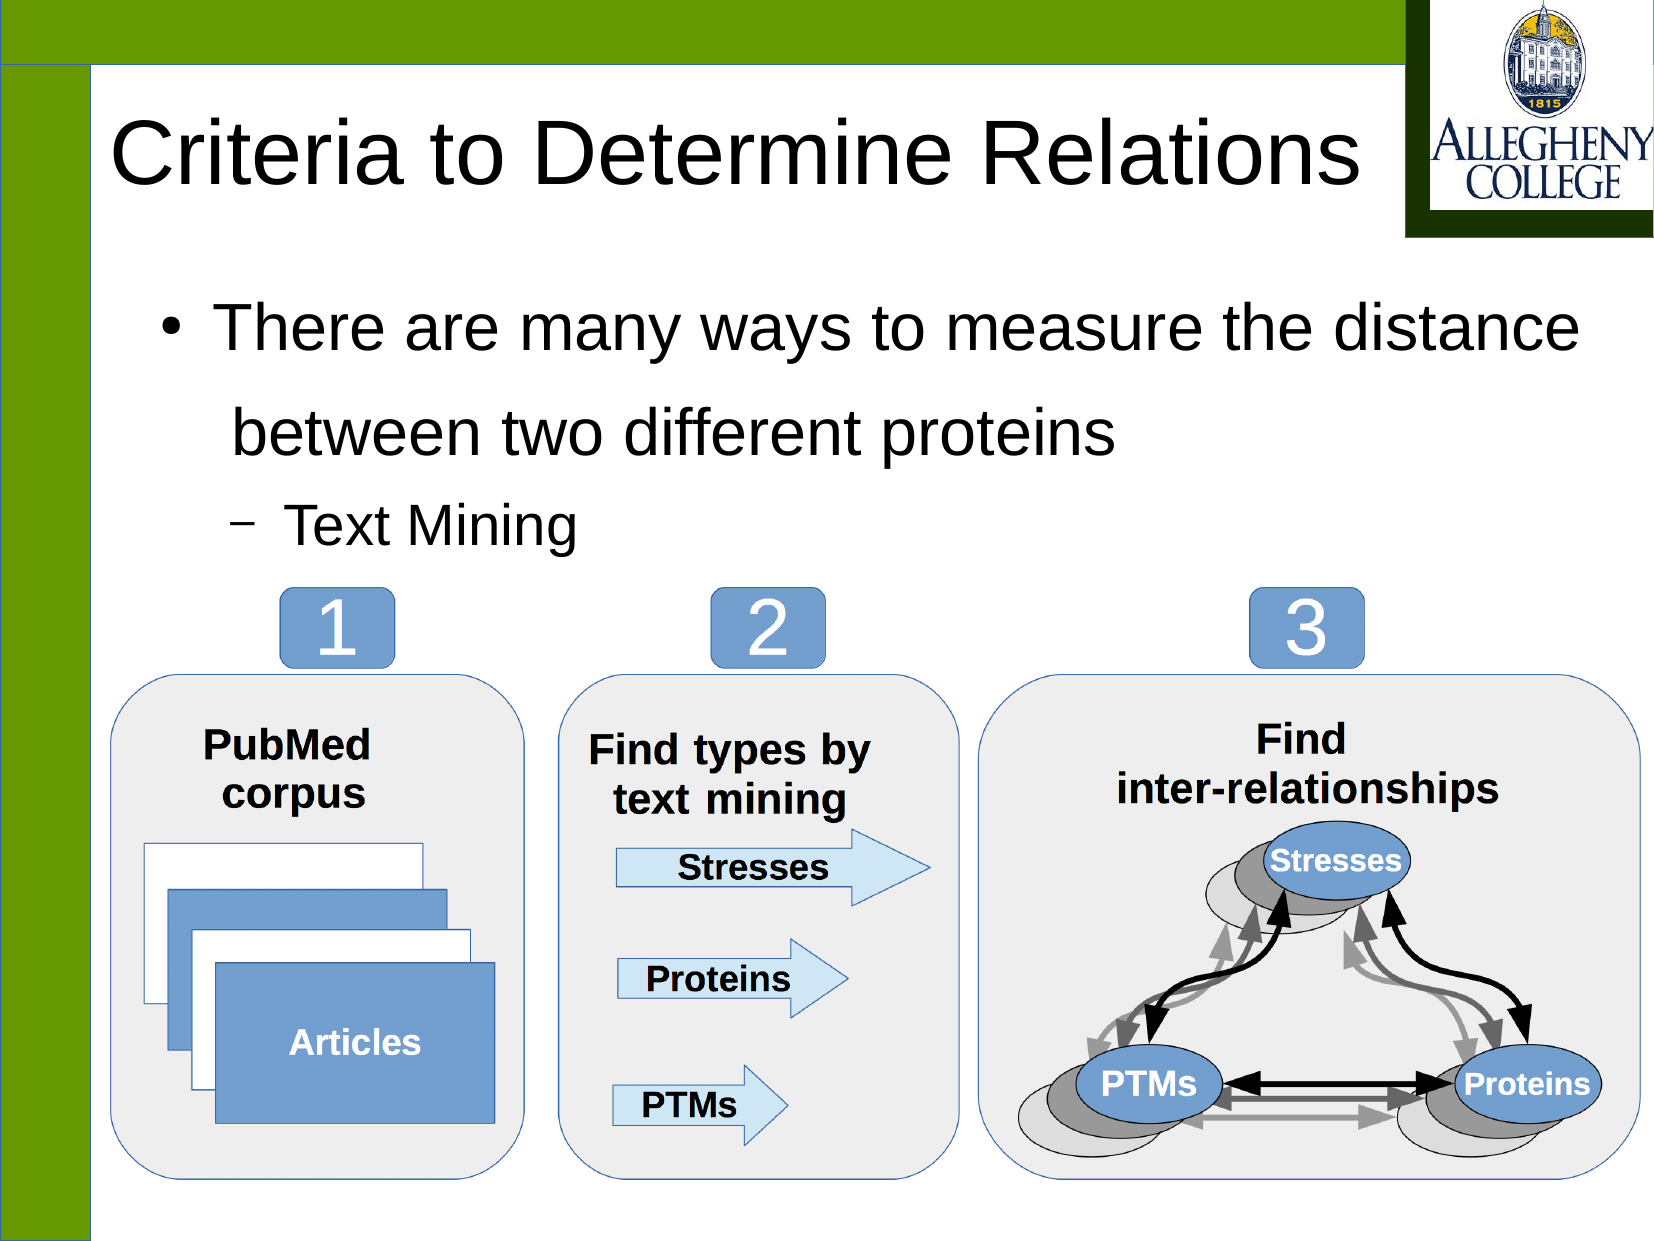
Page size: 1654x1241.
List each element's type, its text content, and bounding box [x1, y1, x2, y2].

text_box [0, 0, 1654, 1241]
title Criteria to Determine Relations [91, 65, 1438, 257]
picture [99, 573, 1648, 1186]
picture [1430, 0, 1654, 210]
list There are many ways to measure the distance between two different proteins Text Mining [141, 290, 1630, 573]
